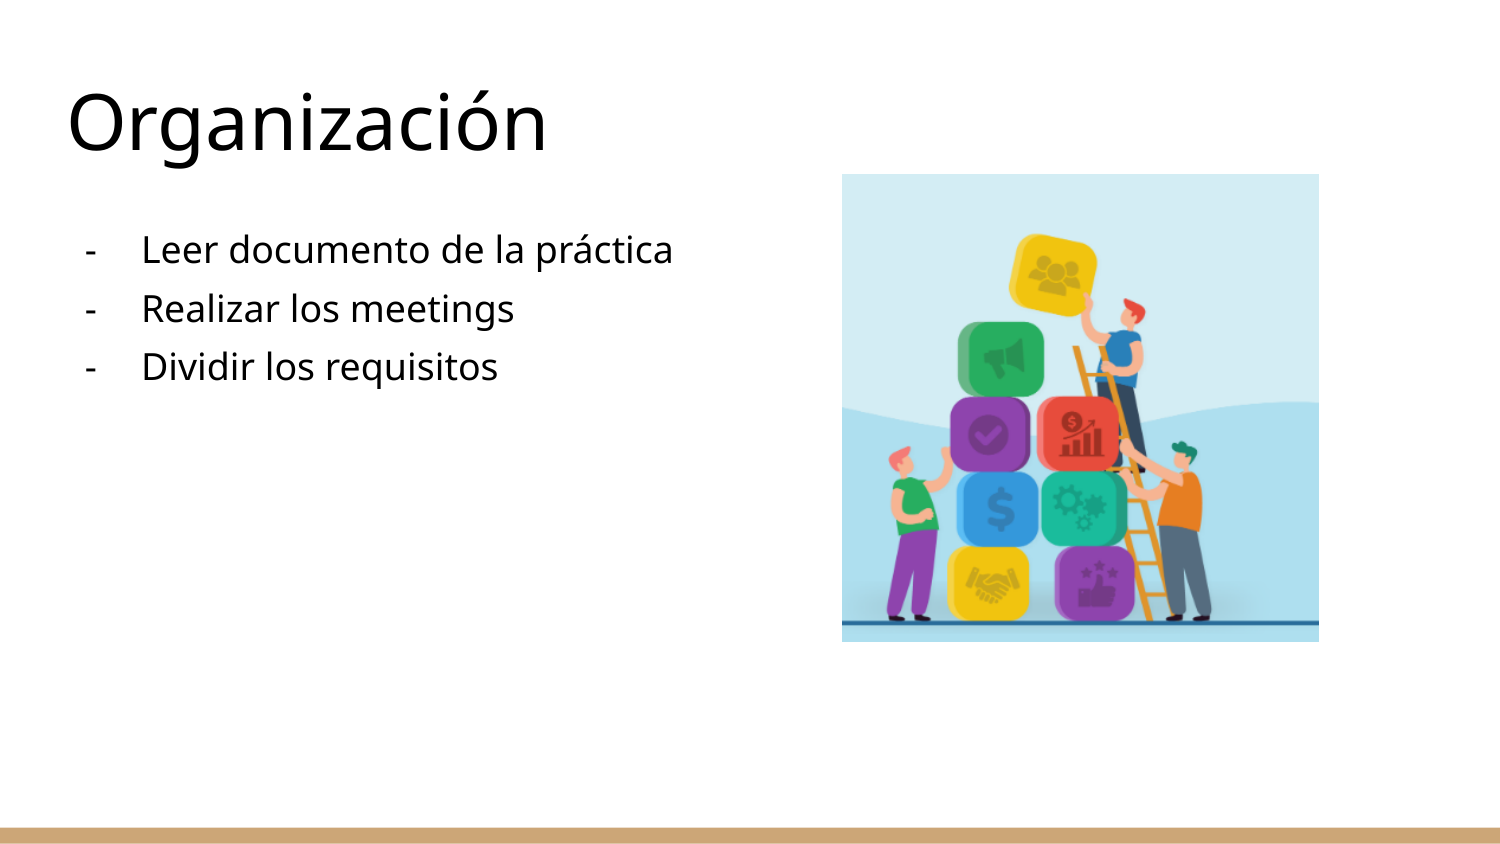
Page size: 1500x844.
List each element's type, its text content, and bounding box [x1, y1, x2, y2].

list Leer documento de la práctica Realizar los meetings Dividir los requisitos [51, 200, 1449, 752]
title Organización [51, 51, 1449, 189]
picture [842, 174, 1319, 642]
